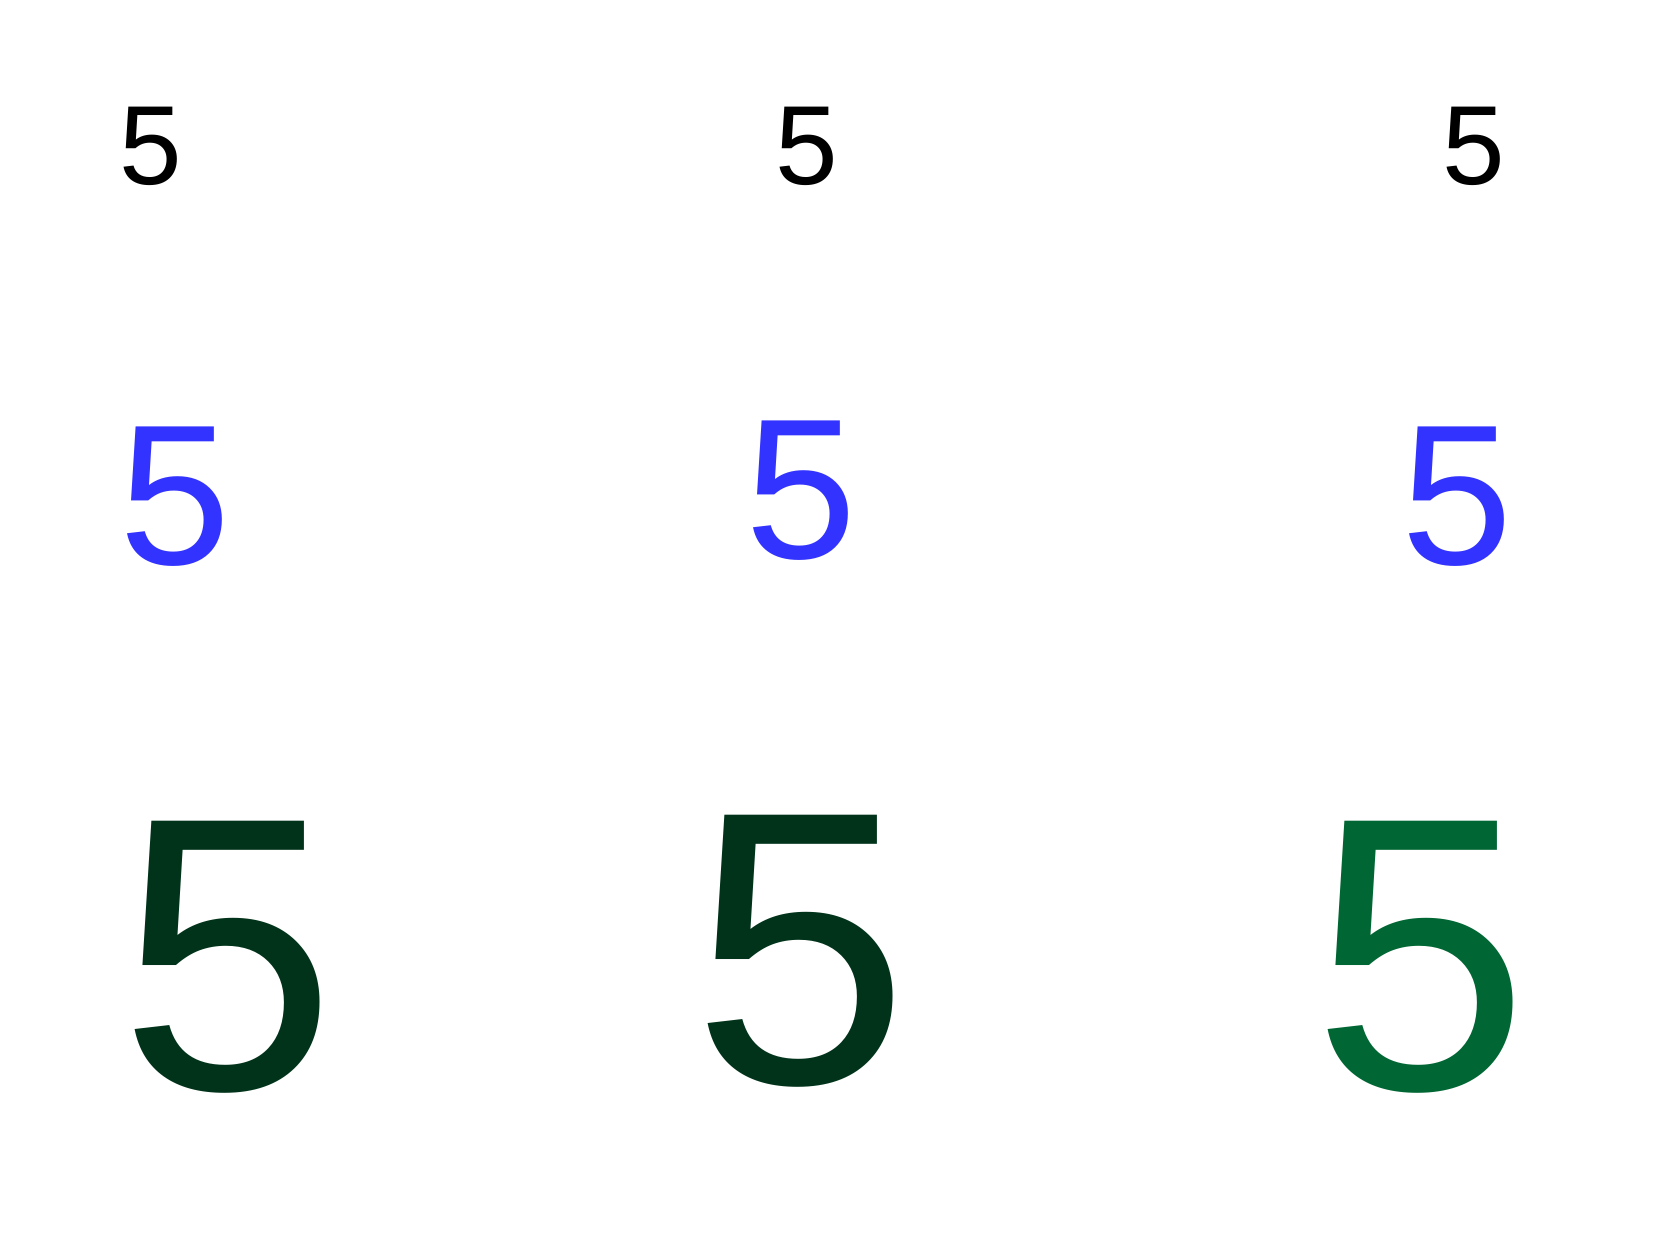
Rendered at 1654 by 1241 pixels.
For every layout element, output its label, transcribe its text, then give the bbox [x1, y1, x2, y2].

text_box 5 [730, 370, 881, 609]
text_box 5 [105, 376, 256, 615]
text_box 5 [677, 723, 933, 1174]
text_box 5 [760, 75, 866, 216]
text_box 5 [105, 729, 361, 1180]
text_box 5 [105, 75, 211, 216]
text_box 5 [1297, 729, 1553, 1180]
text_box 5 [1386, 376, 1537, 615]
text_box 5 [1427, 75, 1533, 216]
